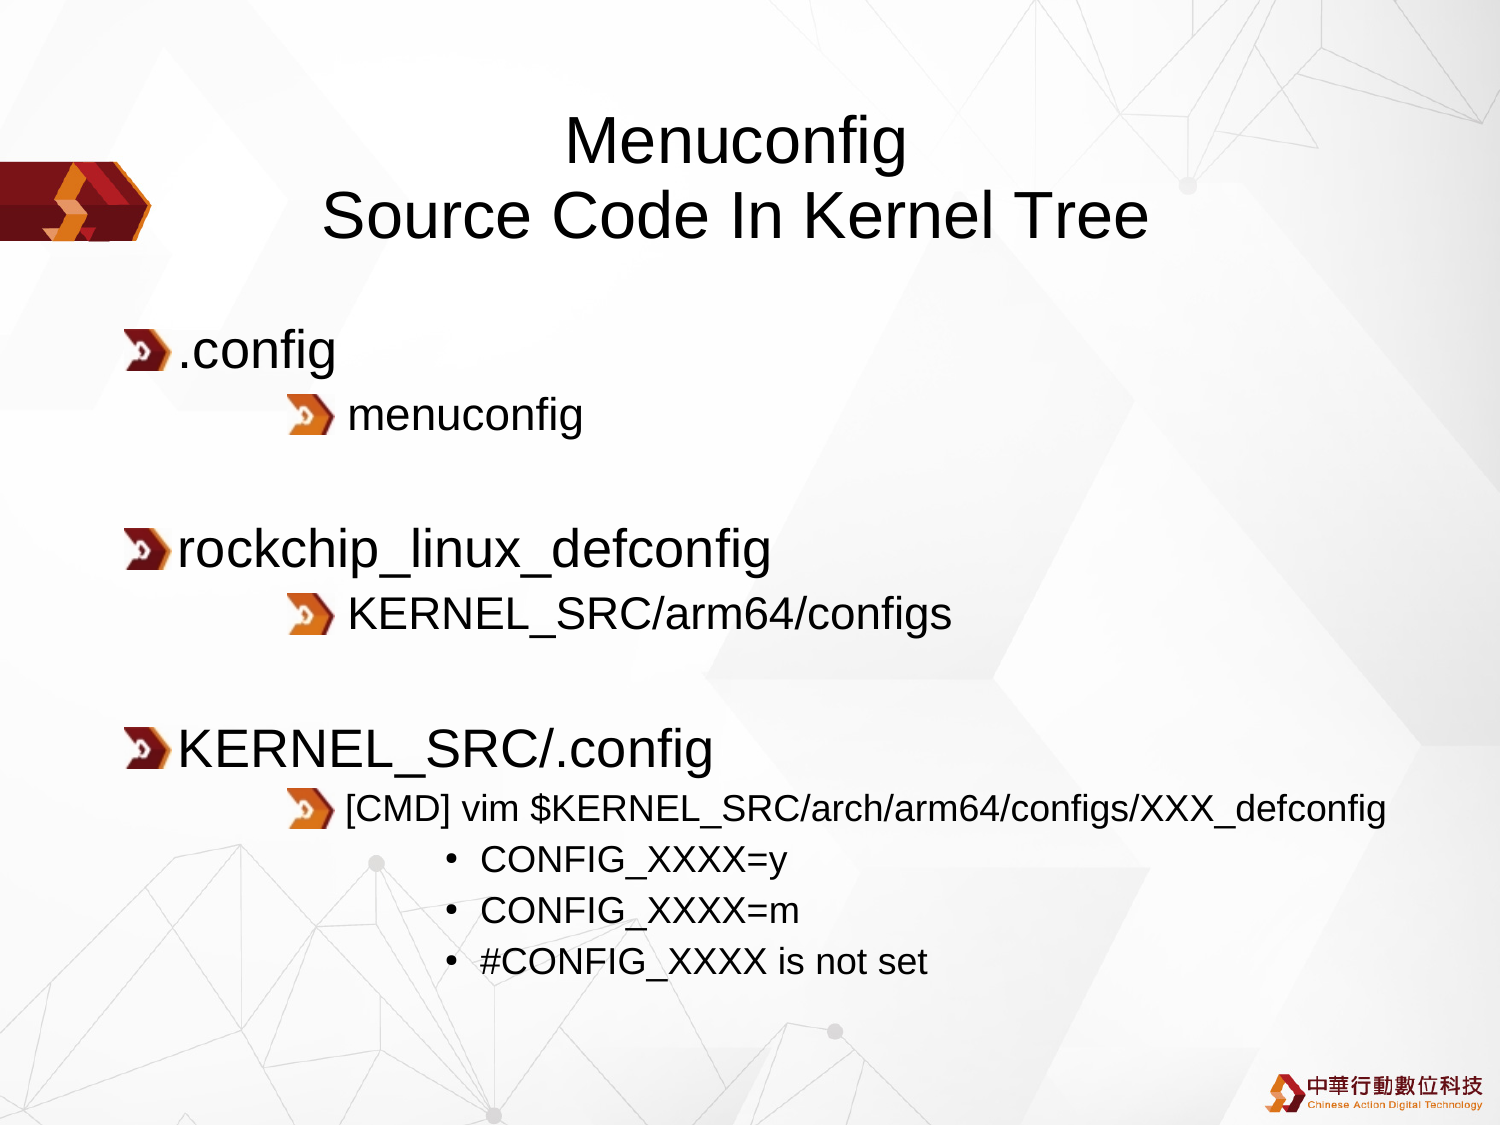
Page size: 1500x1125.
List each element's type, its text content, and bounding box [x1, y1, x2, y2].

picture [0, 0, 1500, 1125]
title Menuconfig Source Code In Kernel Tree [107, 101, 1367, 255]
list .config menuconfig rockchip_linux_defconfig KERNEL_SRC/arm64/configs KERNEL_SRC/.config [CMD] vim $KERNEL_SRC/arch/arm64/configs/XXX_defconfig CONFIG_XXXX=y CONFIG_XXXX=m #CONFIG_XXXX is not set [107, 319, 1425, 986]
